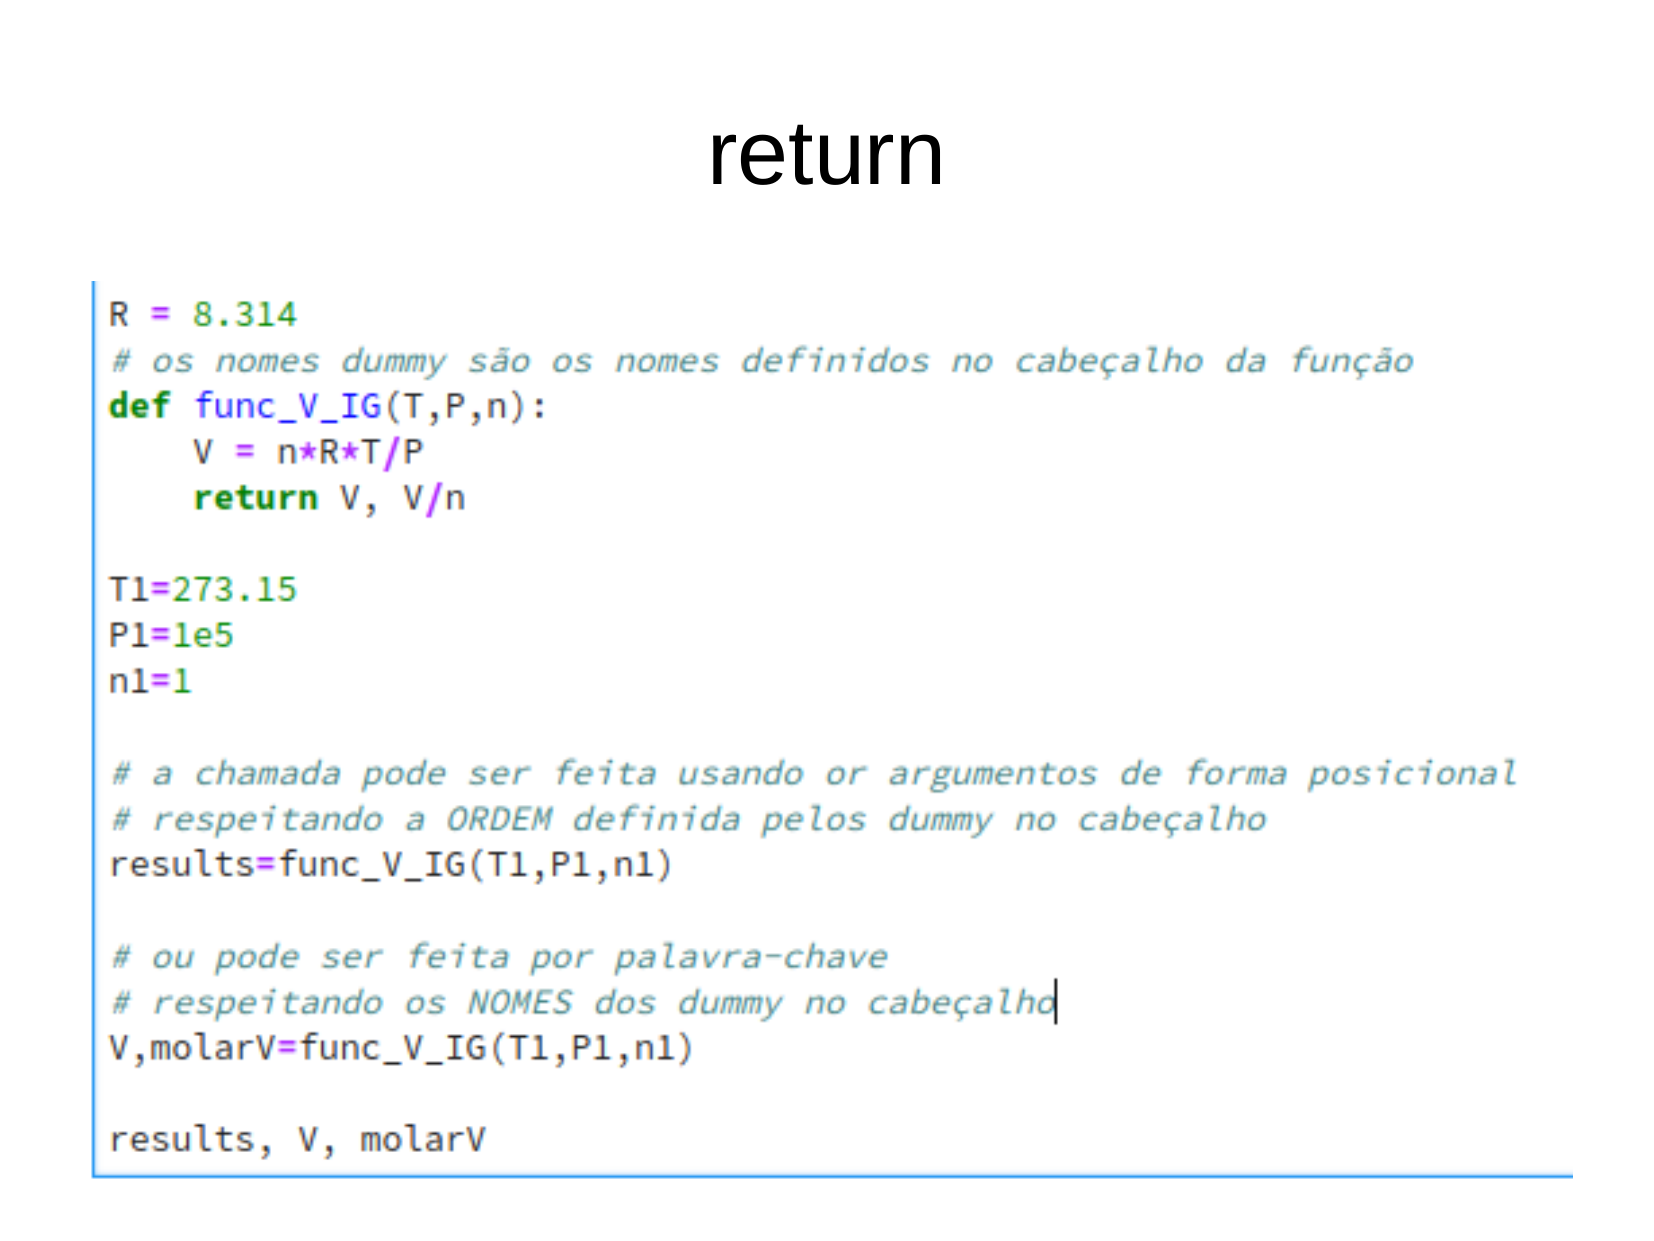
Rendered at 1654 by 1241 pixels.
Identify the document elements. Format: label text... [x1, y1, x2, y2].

picture [82, 281, 1573, 1188]
title return [82, 49, 1571, 257]
